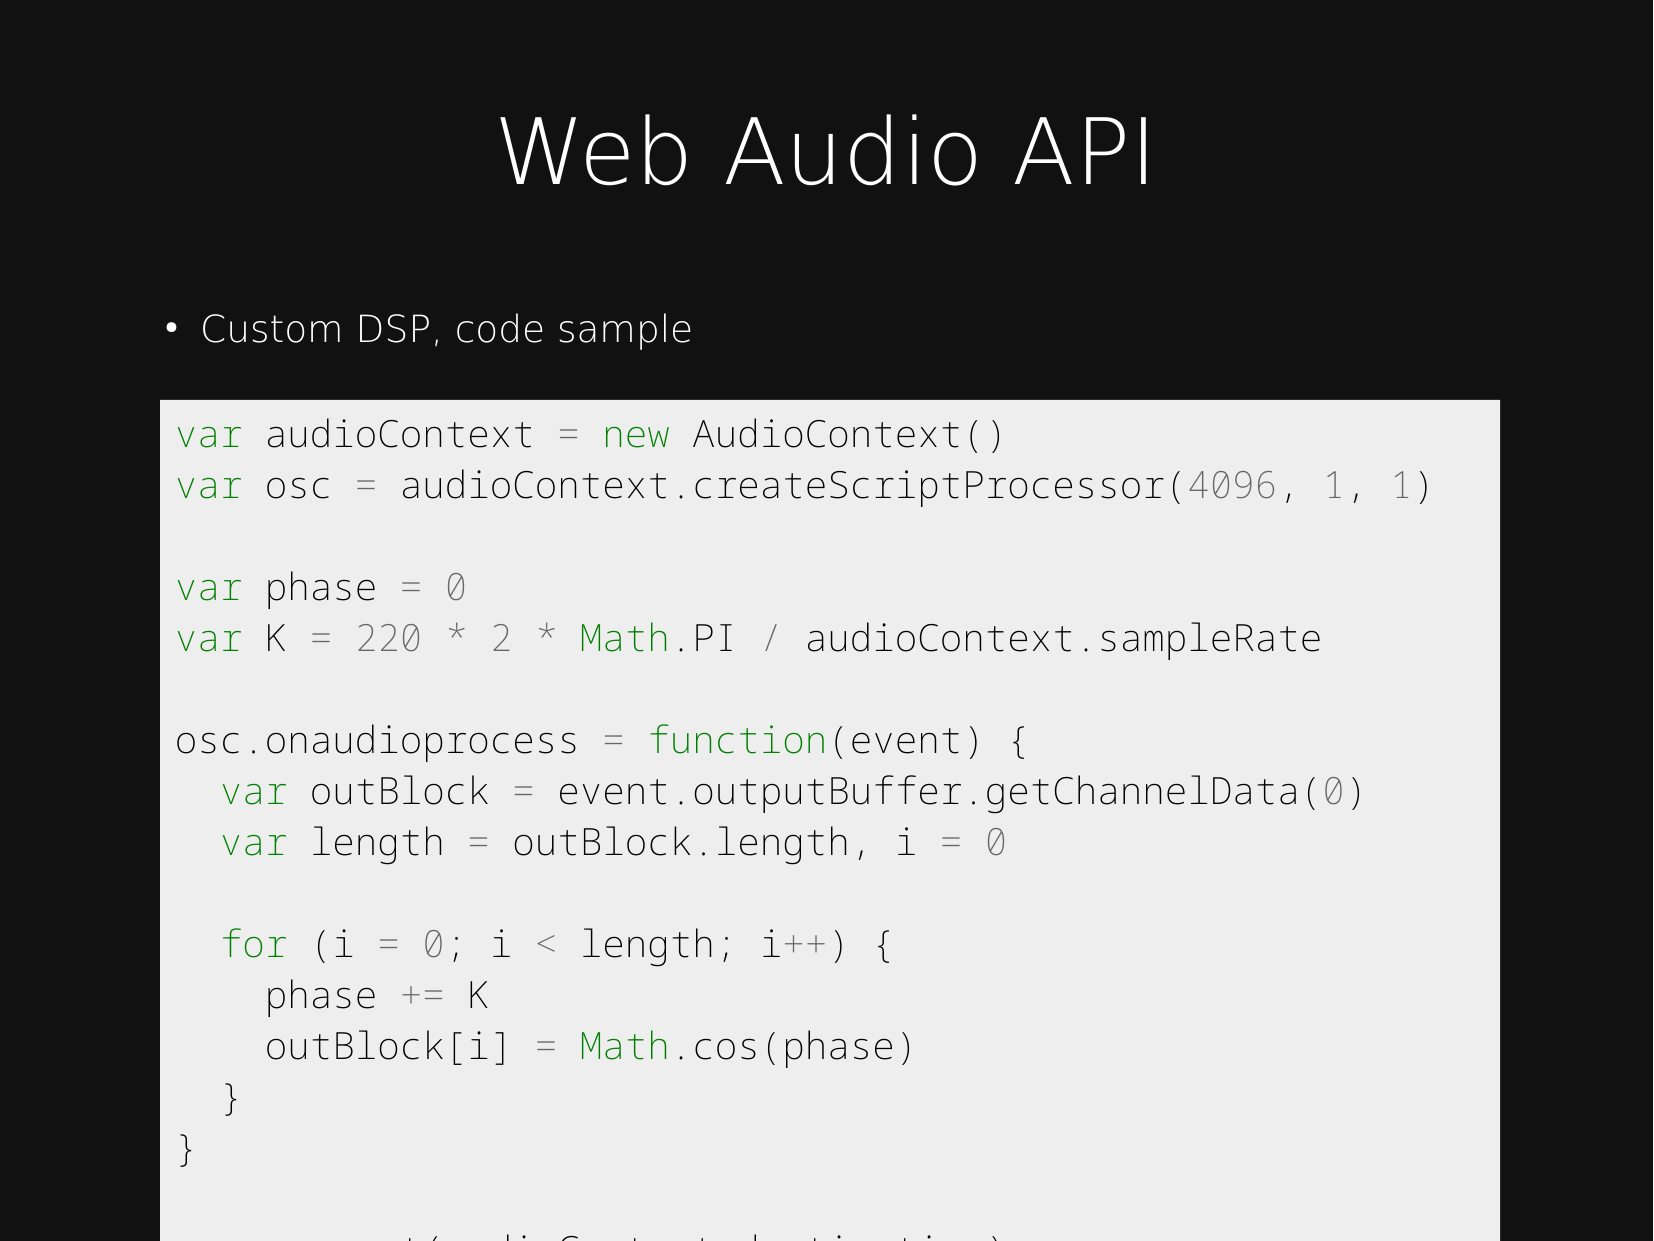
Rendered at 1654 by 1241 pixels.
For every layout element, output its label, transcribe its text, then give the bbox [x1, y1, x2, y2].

text_box var audioContext = new AudioContext() var osc = audioContext.createScriptProcessor(4096, 1, 1) var phase = 0 var K = 220 * 2 * Math.PI / audioContext.sampleRate osc.onaudioprocess = function(event) { var outBlock = event.outputBuffer.getChannelData(0) var length = outBlock.length, i = 0 for (i = 0; i < length; i++) { phase += K outBlock[i] = Math.cos(phase) } } osc.connect(audioContext.destination) [160, 399, 1501, 1155]
title Web Audio API [82, 49, 1571, 257]
text_box Custom DSP, code sample [150, 300, 1501, 402]
